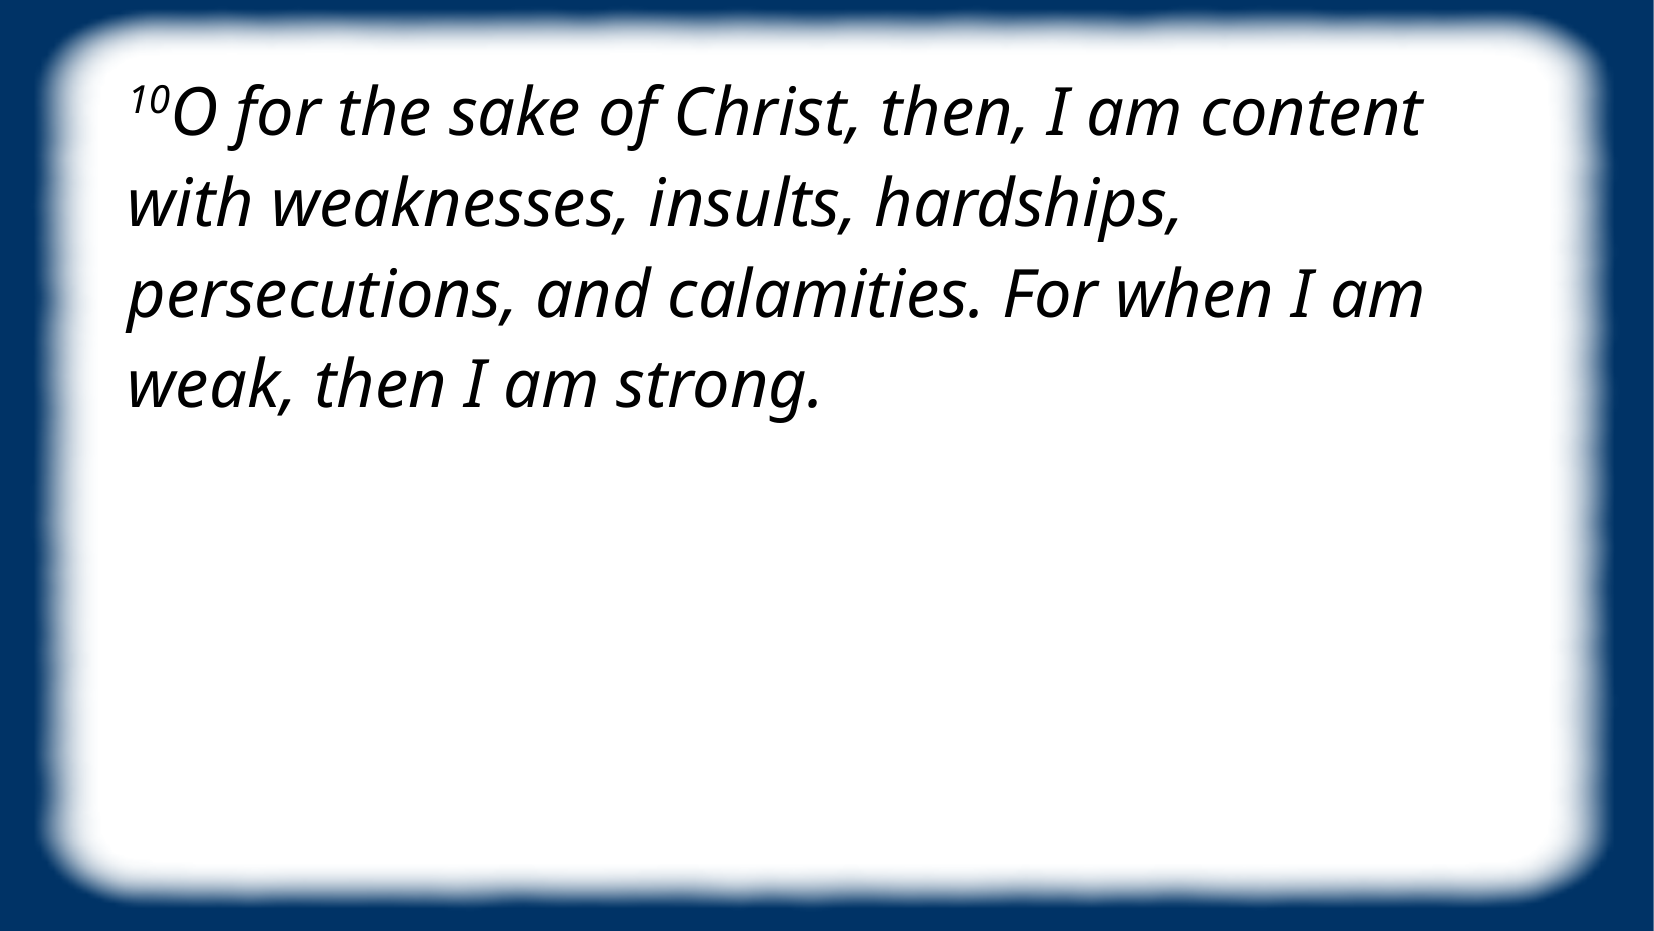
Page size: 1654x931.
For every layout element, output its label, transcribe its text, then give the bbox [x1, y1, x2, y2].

picture [0, 0, 1654, 931]
text_box 10O for the sake of Christ, then, I am content with weaknesses, insults, hardships, persecutions, and calamities. For when I am weak, then I am strong. [112, 57, 1568, 499]
